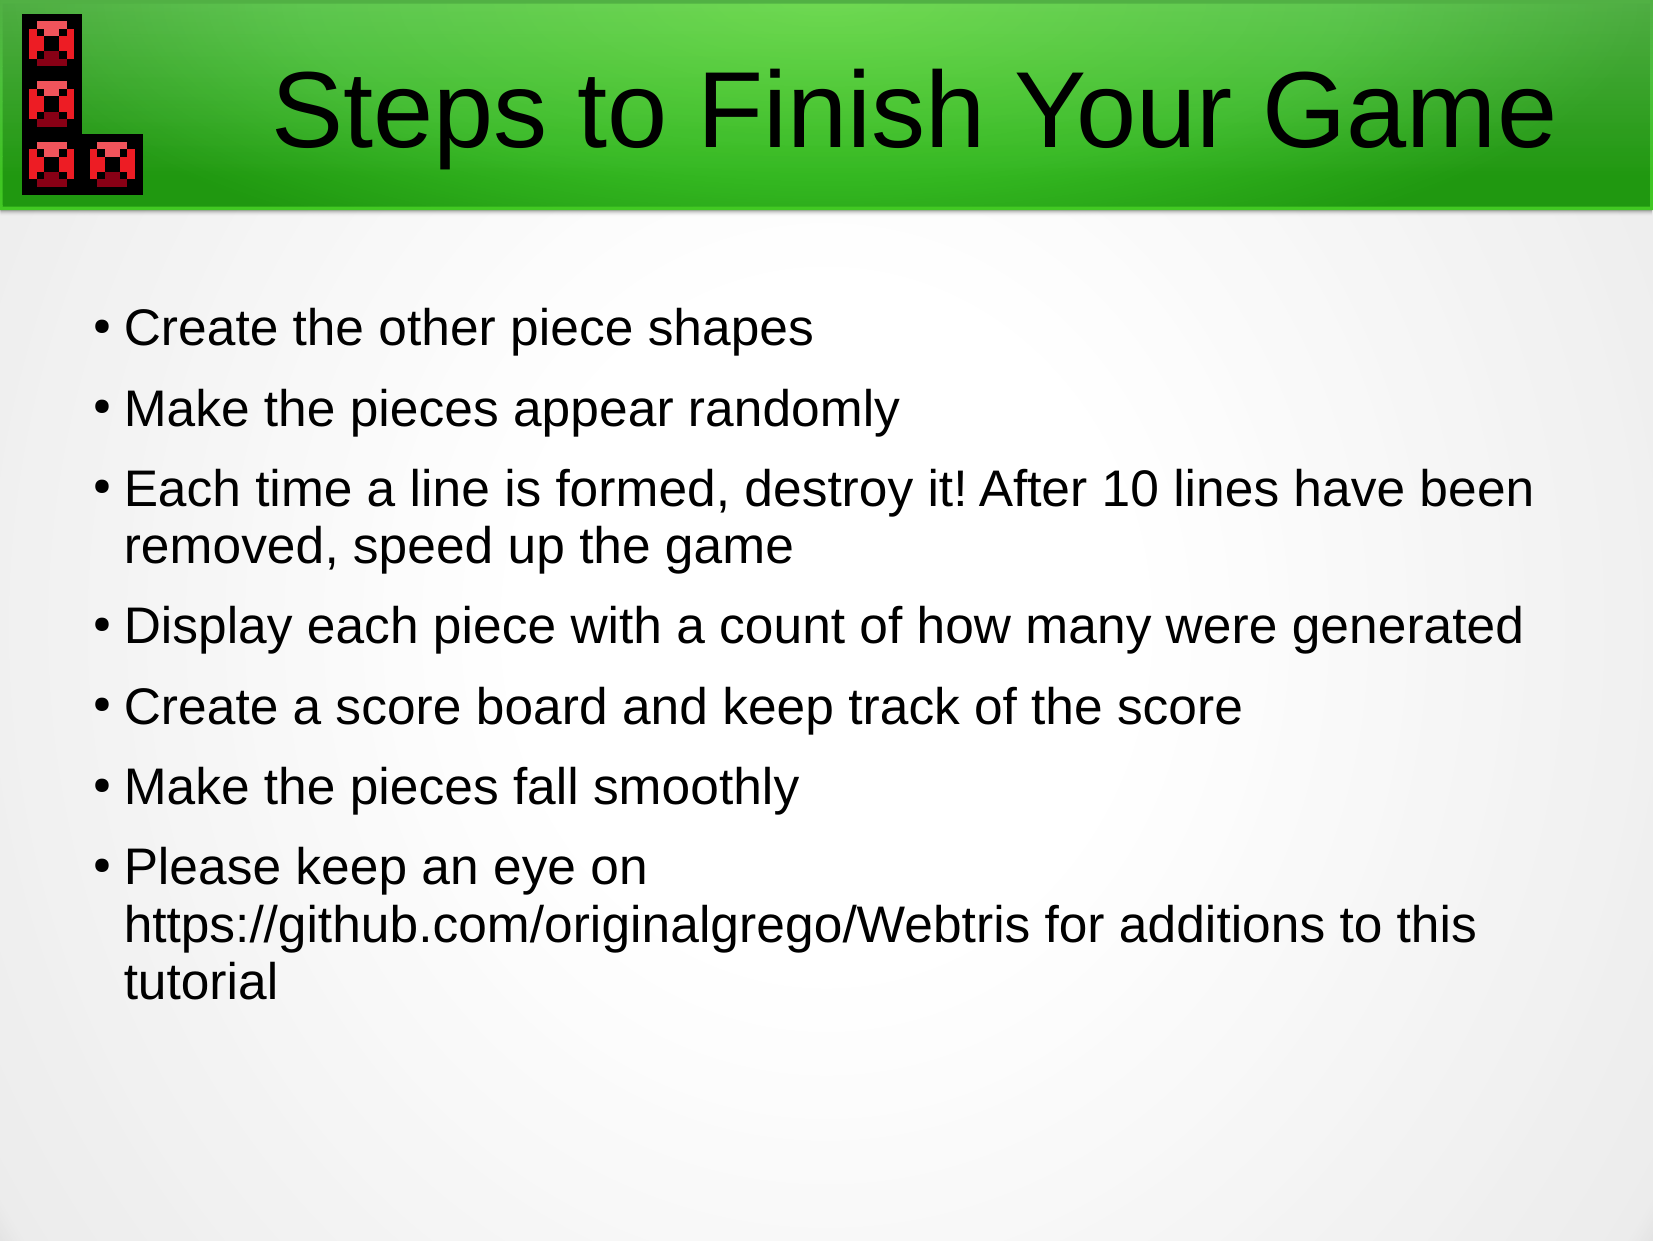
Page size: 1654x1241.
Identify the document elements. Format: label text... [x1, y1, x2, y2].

picture [22, 14, 143, 195]
list Create the other piece shapes Make the pieces appear randomly Each time a line is formed, destroy it! After 10 lines have been removed, speed up the game Display each piece with a count of how many were generated Create a score board and keep track of the score Make the pieces fall smoothly Please keep an eye on https://github.com/originalgrego/Webtris for additions to this tutorial [82, 299, 1571, 1019]
title Steps to Finish Your Game [195, 30, 1636, 190]
